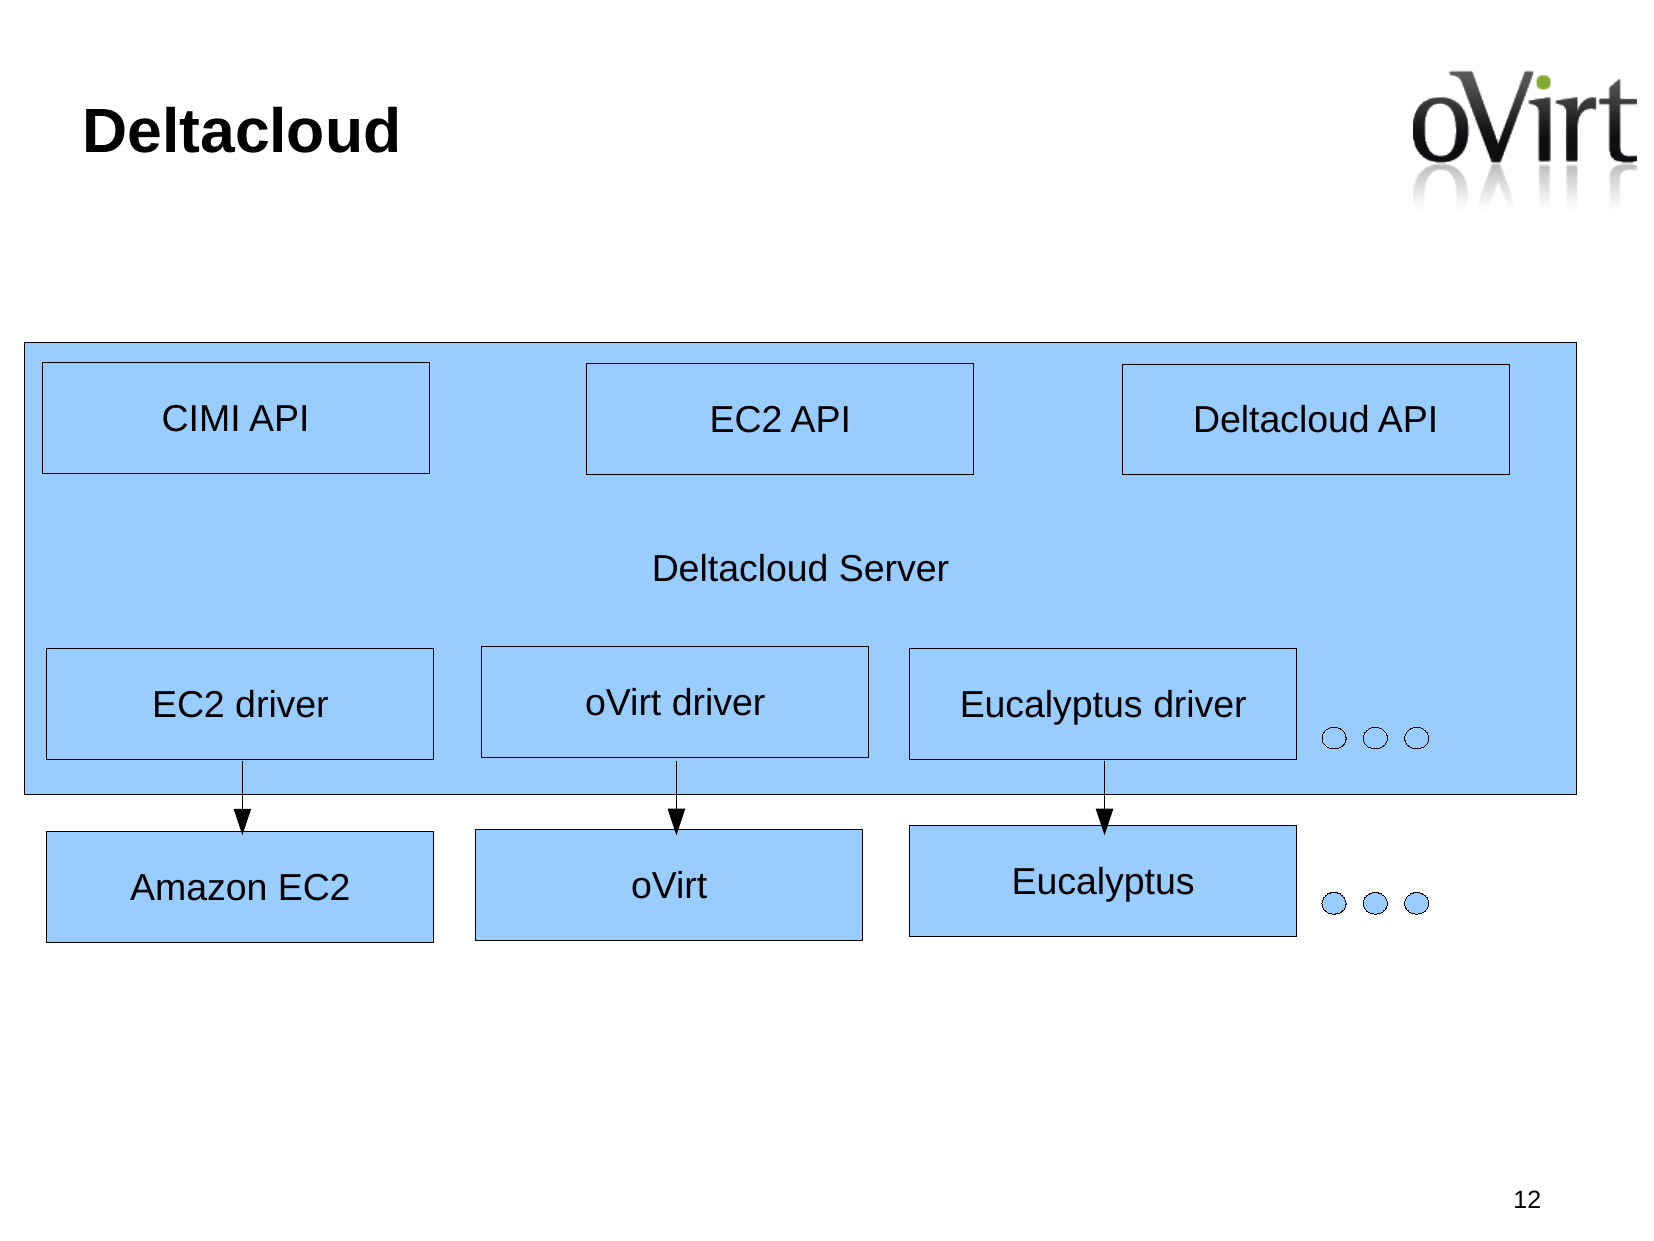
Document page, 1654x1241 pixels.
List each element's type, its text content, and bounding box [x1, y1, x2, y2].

text_box [1404, 727, 1429, 749]
text_box [1404, 892, 1429, 915]
text_box [1363, 892, 1388, 915]
text_box [1363, 727, 1388, 749]
text_box [1321, 892, 1347, 915]
text_box Deltacloud Server [24, 342, 1577, 795]
text_box oVirt driver [481, 646, 869, 758]
text_box EC2 API [586, 363, 974, 475]
text_box Eucalyptus driver [909, 648, 1297, 760]
picture [1413, 63, 1637, 212]
text_box [1322, 727, 1347, 749]
text_box Amazon EC2 [46, 831, 434, 943]
text_box EC2 driver [46, 648, 434, 760]
text_box Deltacloud API [1122, 364, 1510, 475]
text_box Eucalyptus [909, 825, 1297, 937]
text_box oVirt [475, 829, 863, 941]
title Deltacloud [82, 37, 1303, 226]
text_box CIMI API [42, 362, 430, 474]
